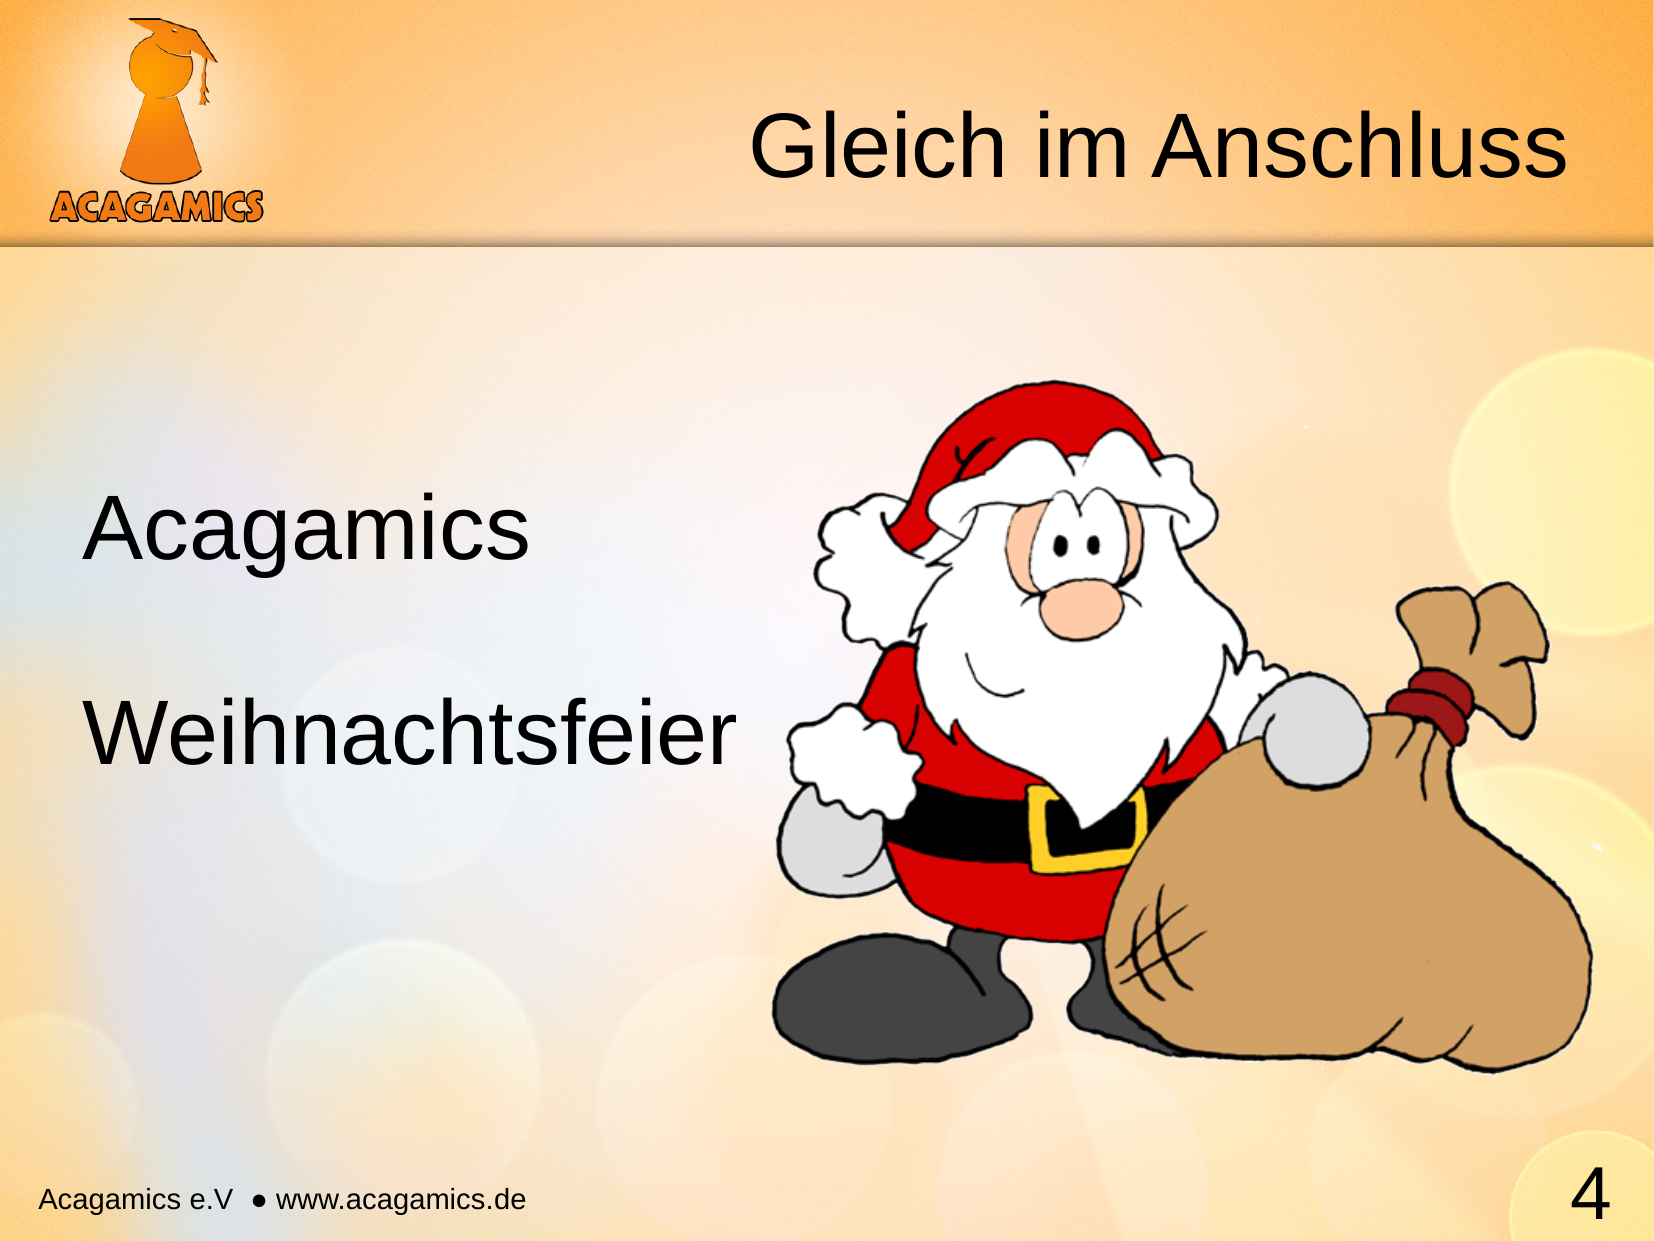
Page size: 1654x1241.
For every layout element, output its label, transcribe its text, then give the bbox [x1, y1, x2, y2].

title Gleich im Anschluss [324, 76, 1571, 216]
subtitle Acagamics Weihnachtsfeier [82, 290, 1571, 1109]
picture [0, 0, 1654, 1241]
